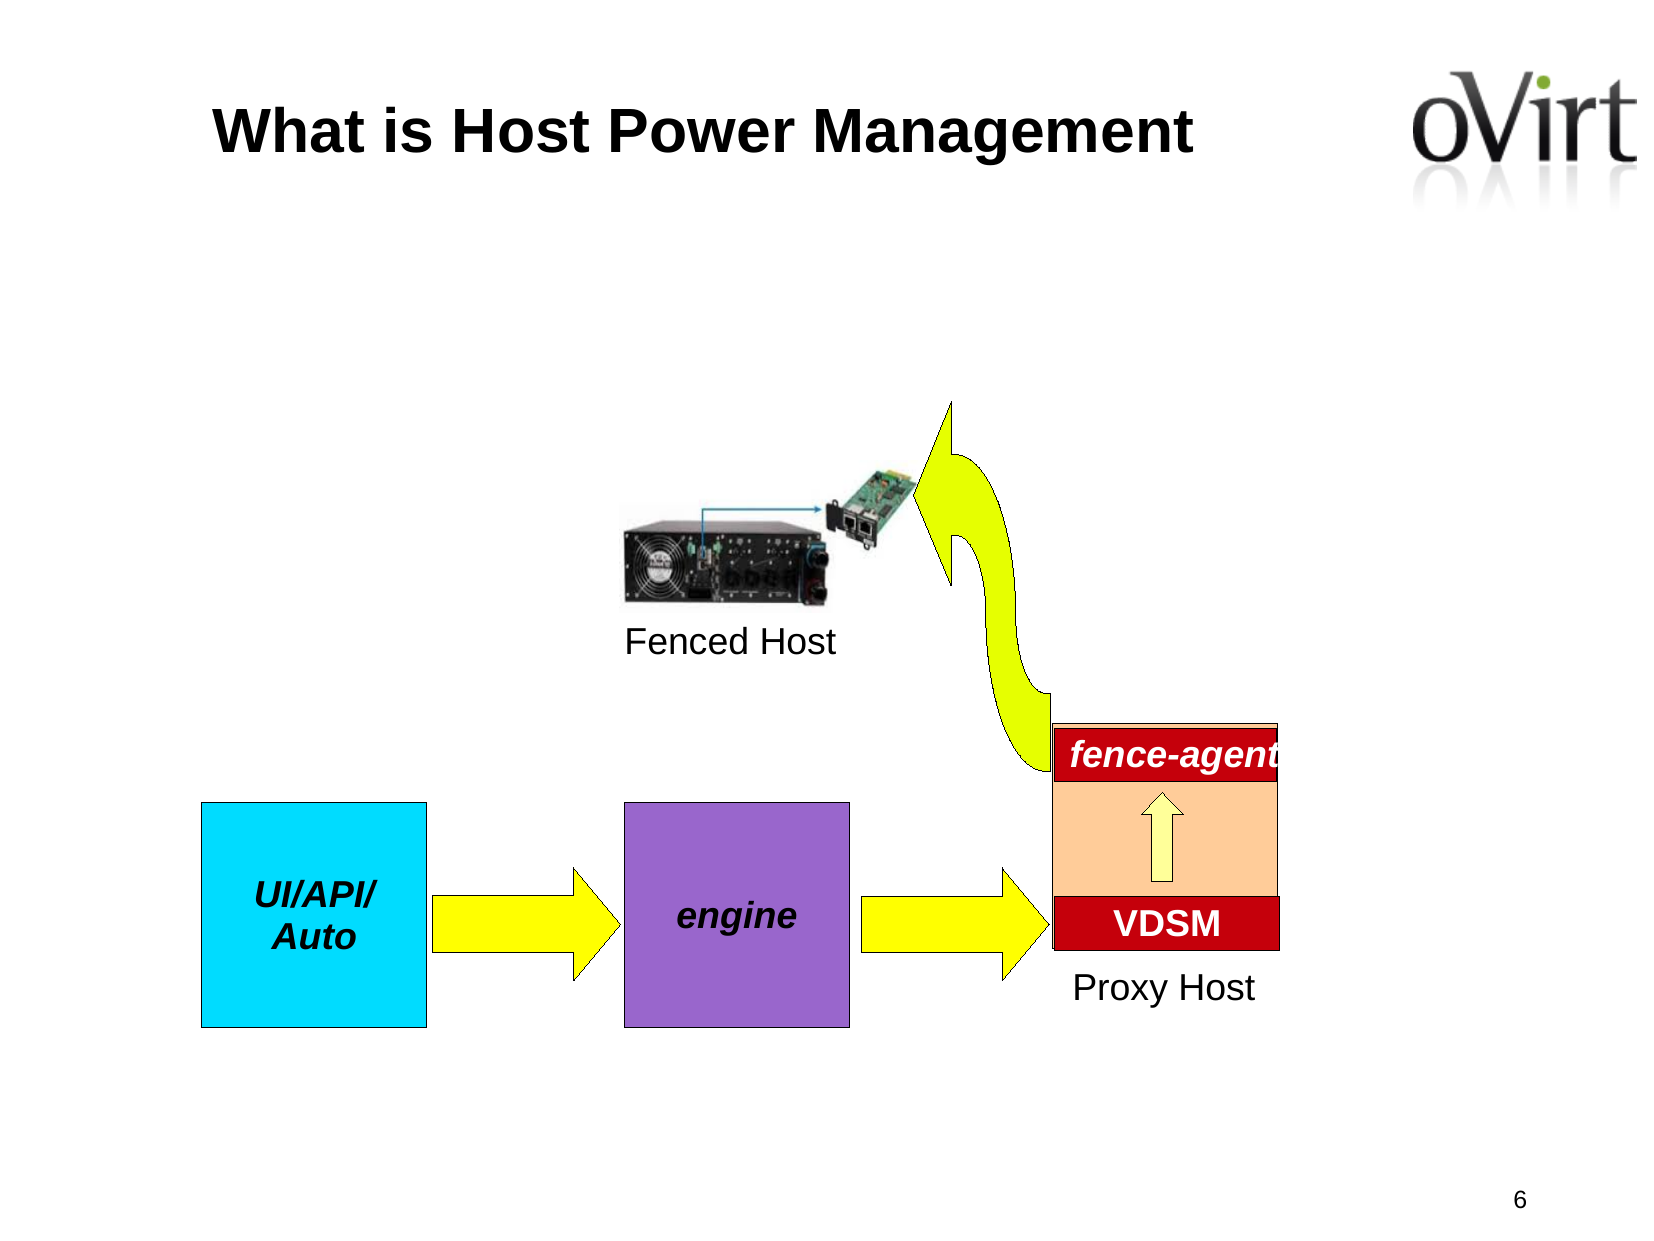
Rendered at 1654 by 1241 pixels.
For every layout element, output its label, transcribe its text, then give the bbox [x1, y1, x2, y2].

text_box Proxy Host [1048, 966, 1280, 1010]
text_box [913, 401, 1051, 772]
text_box [432, 867, 621, 981]
text_box [861, 867, 1050, 981]
text_box [1052, 723, 1278, 949]
text_box fence-agents [1054, 728, 1277, 782]
text_box VDSM [1054, 896, 1280, 951]
picture [1413, 63, 1637, 212]
text_box Fenced Host [614, 620, 847, 664]
text_box UI/API/ Auto [201, 802, 427, 1028]
title What is Host Power Management [82, 37, 1303, 226]
picture [619, 460, 924, 613]
text_box engine [624, 802, 850, 1028]
